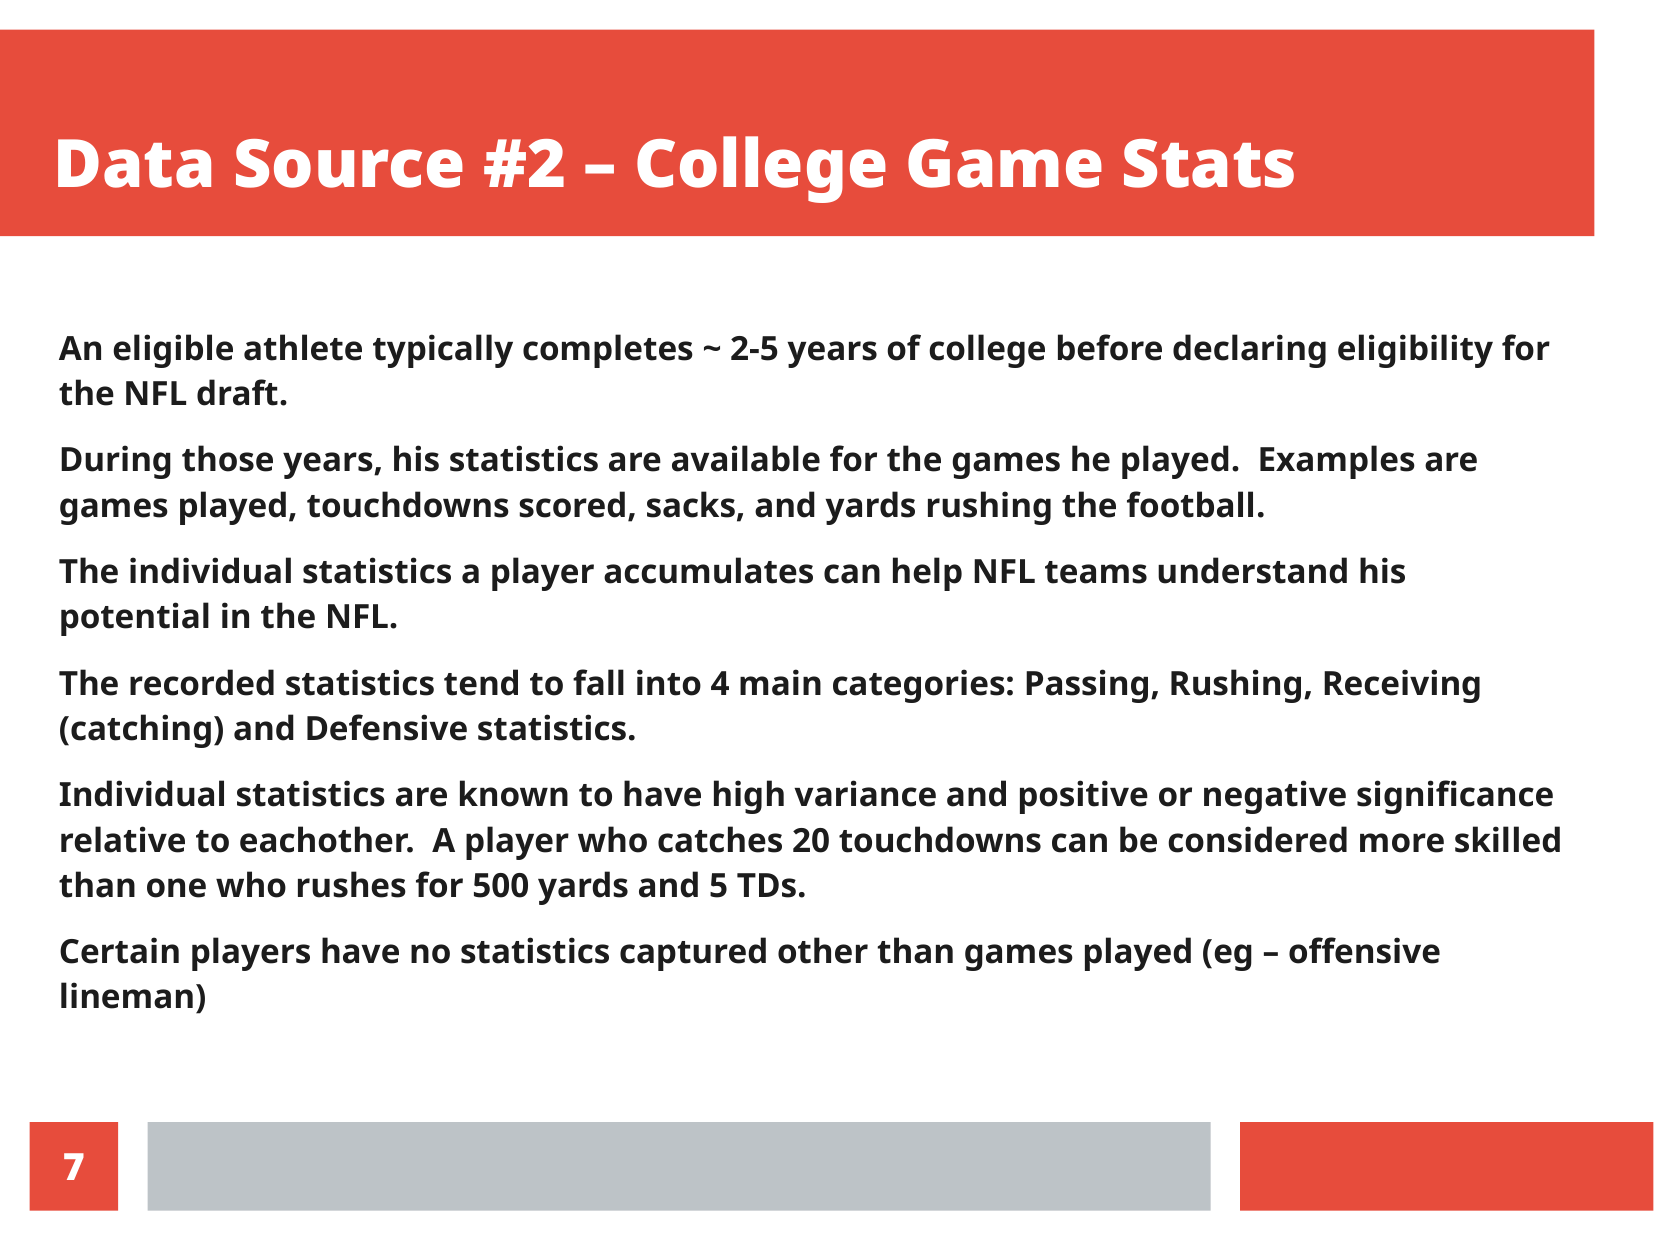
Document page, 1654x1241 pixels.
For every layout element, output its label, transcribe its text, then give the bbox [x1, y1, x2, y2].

list An eligible athlete typically completes ~ 2-5 years of college before declaring eligibility for the NFL draft. During those years, his statistics are available for the games he played. Examples are games played, touchdowns scored, sacks, and yards rushing the football. The individual statistics a player accumulates can help NFL teams understand his potential in the NFL. The recorded statistics tend to fall into 4 main categories: Passing, Rushing, Receiving (catching) and Defensive statistics. Individual statistics are known to have high variance and positive or negative significance relative to eachother. A player who catches 20 touchdowns can be considered more skilled than one who rushes for 500 yards and 5 TDs. Certain players have no statistics captured other than games played (eg – offensive lineman) [59, 324, 1565, 1093]
title Data Source #2 – College Game Stats [53, 59, 1589, 207]
